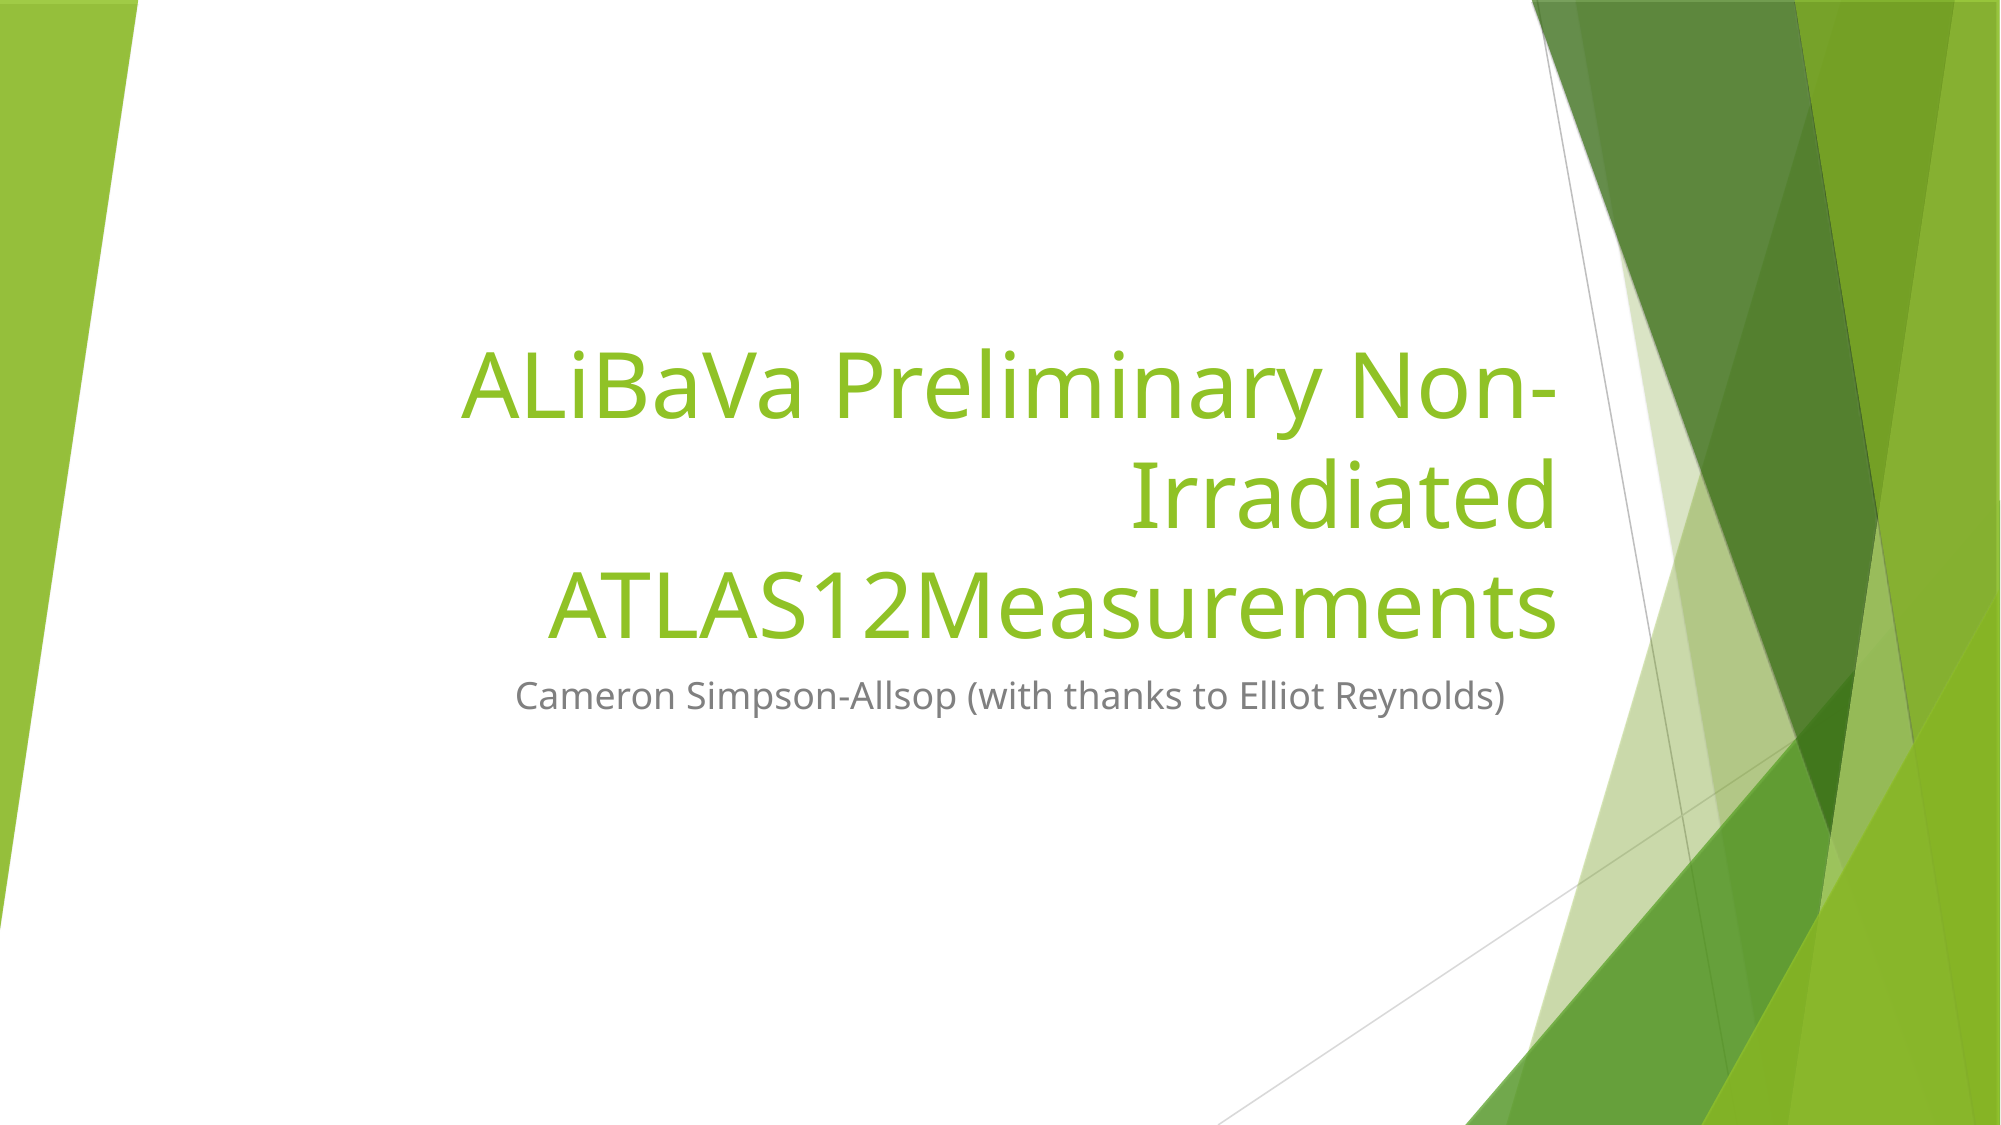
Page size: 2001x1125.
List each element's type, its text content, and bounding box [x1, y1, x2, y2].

subtitle Cameron Simpson-Allsop (with thanks to Elliot Reynolds) [247, 664, 1522, 845]
title ALiBaVa Preliminary Non-Irradiated ATLAS12Measurements [113, 394, 1576, 665]
